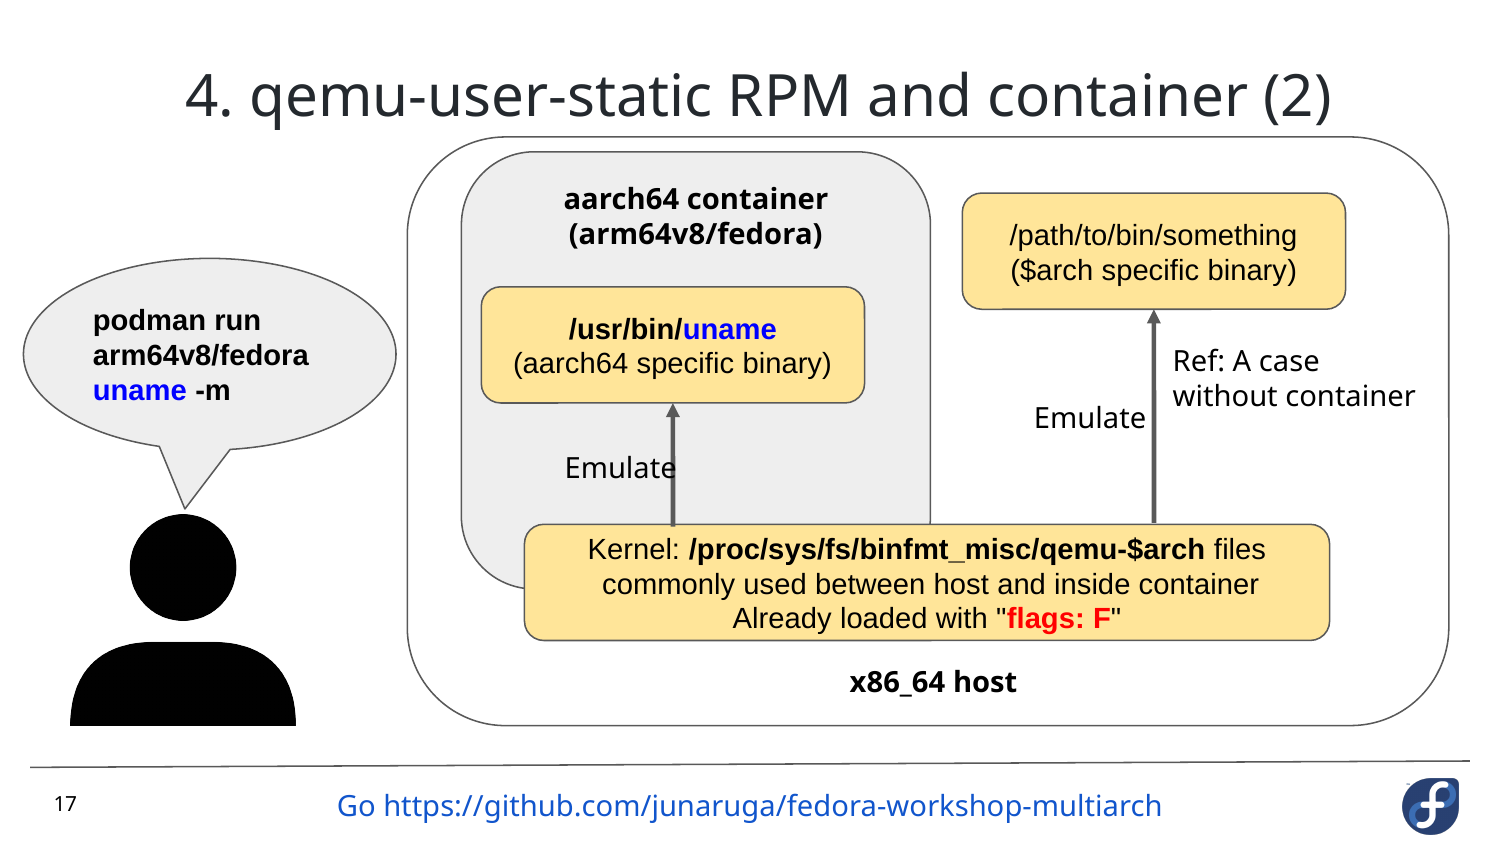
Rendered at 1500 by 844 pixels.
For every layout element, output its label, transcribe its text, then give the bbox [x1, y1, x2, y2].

text_box /path/to/bin/something ($arch specific binary) [962, 193, 1346, 310]
text_box Ref: A case without container [1157, 326, 1450, 421]
text_box Emulate [1019, 384, 1214, 425]
text_box /usr/bin/uname (aarch64 specific binary) [481, 286, 865, 403]
picture [70, 514, 296, 726]
text_box Kernel: /proc/sys/fs/binfmt_misc/qemu-$arch files commonly used between host and inside container Already loaded with "flags: F" [524, 524, 1330, 641]
text_box x86_64 host [774, 648, 1093, 713]
title 4. qemu-user-static RPM and container (2) [30, 43, 1488, 138]
picture [1402, 778, 1459, 835]
text_box aarch64 container (arm64v8/fedora) [496, 165, 896, 259]
text_box podman run arm64v8/fedora uname -m [23, 258, 397, 509]
text_box Emulate [549, 434, 744, 475]
text_box [461, 151, 931, 589]
slide_number <number> [38, 772, 104, 837]
slide_number Go https://github.com/junaruga/fedora-workshop-multiarch [191, 772, 1309, 837]
